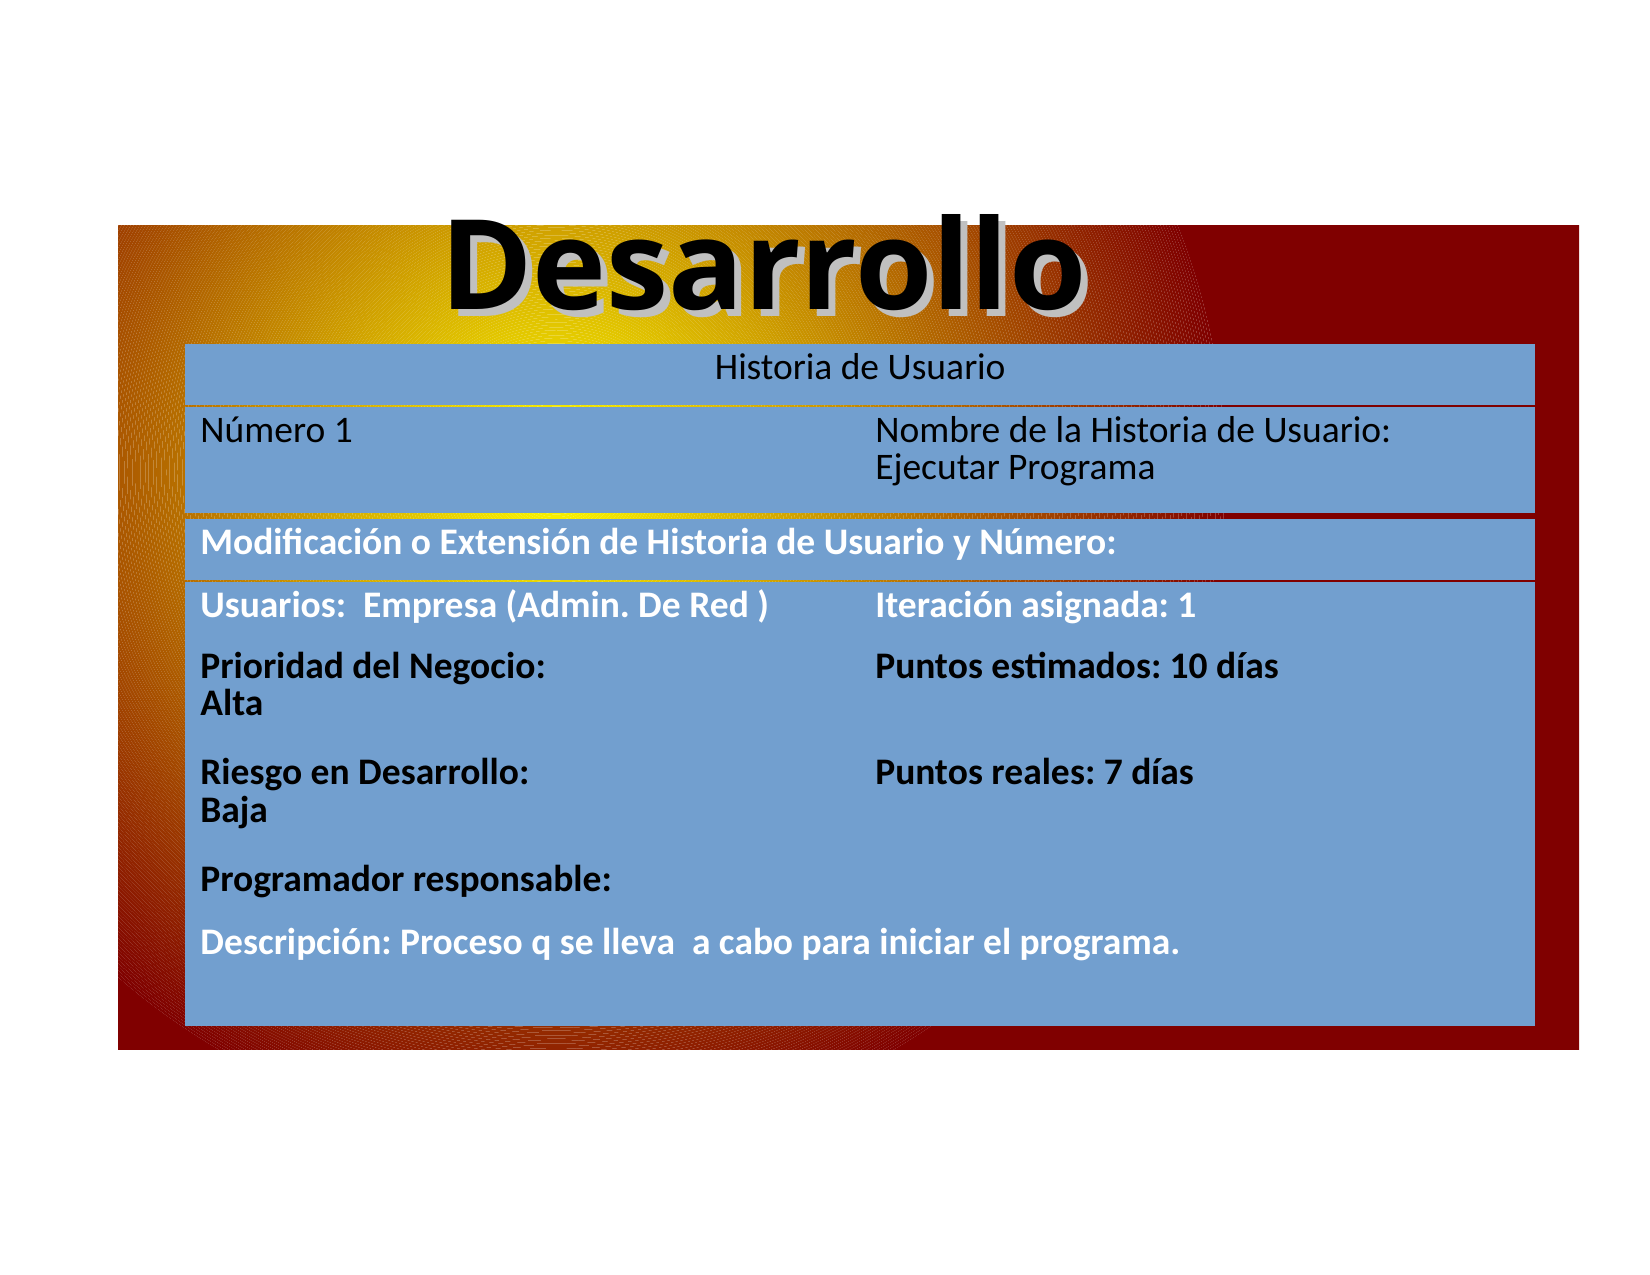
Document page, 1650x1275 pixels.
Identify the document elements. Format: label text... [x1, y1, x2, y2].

table_header Historia de Usuario [185, 344, 1535, 405]
table_cell Puntos reales: 7 días [860, 749, 1535, 856]
table_cell Riesgo en Desarrollo: Baja [185, 749, 860, 856]
table_header Nombre de la Historia de Usuario: Ejecutar Programa [860, 407, 1535, 513]
table_cell Programador responsable: [185, 856, 860, 919]
table_header Iteración asignada: 1 [860, 582, 1535, 642]
table_cell Puntos estimados: 10 días [860, 642, 1535, 749]
title Desarrollo [106, 177, 1422, 345]
table_header Descripción: Proceso q se lleva a cabo para iniciar el programa. [185, 919, 1535, 1026]
table_header Usuarios: Empresa (Admin. De Red ) [185, 582, 860, 642]
table_header Número 1 [185, 407, 860, 513]
table_cell Prioridad del Negocio: Alta [185, 642, 860, 749]
table_header Modificación o Extensión de Historia de Usuario y Número: [185, 519, 1535, 580]
table_cell [860, 856, 1535, 919]
